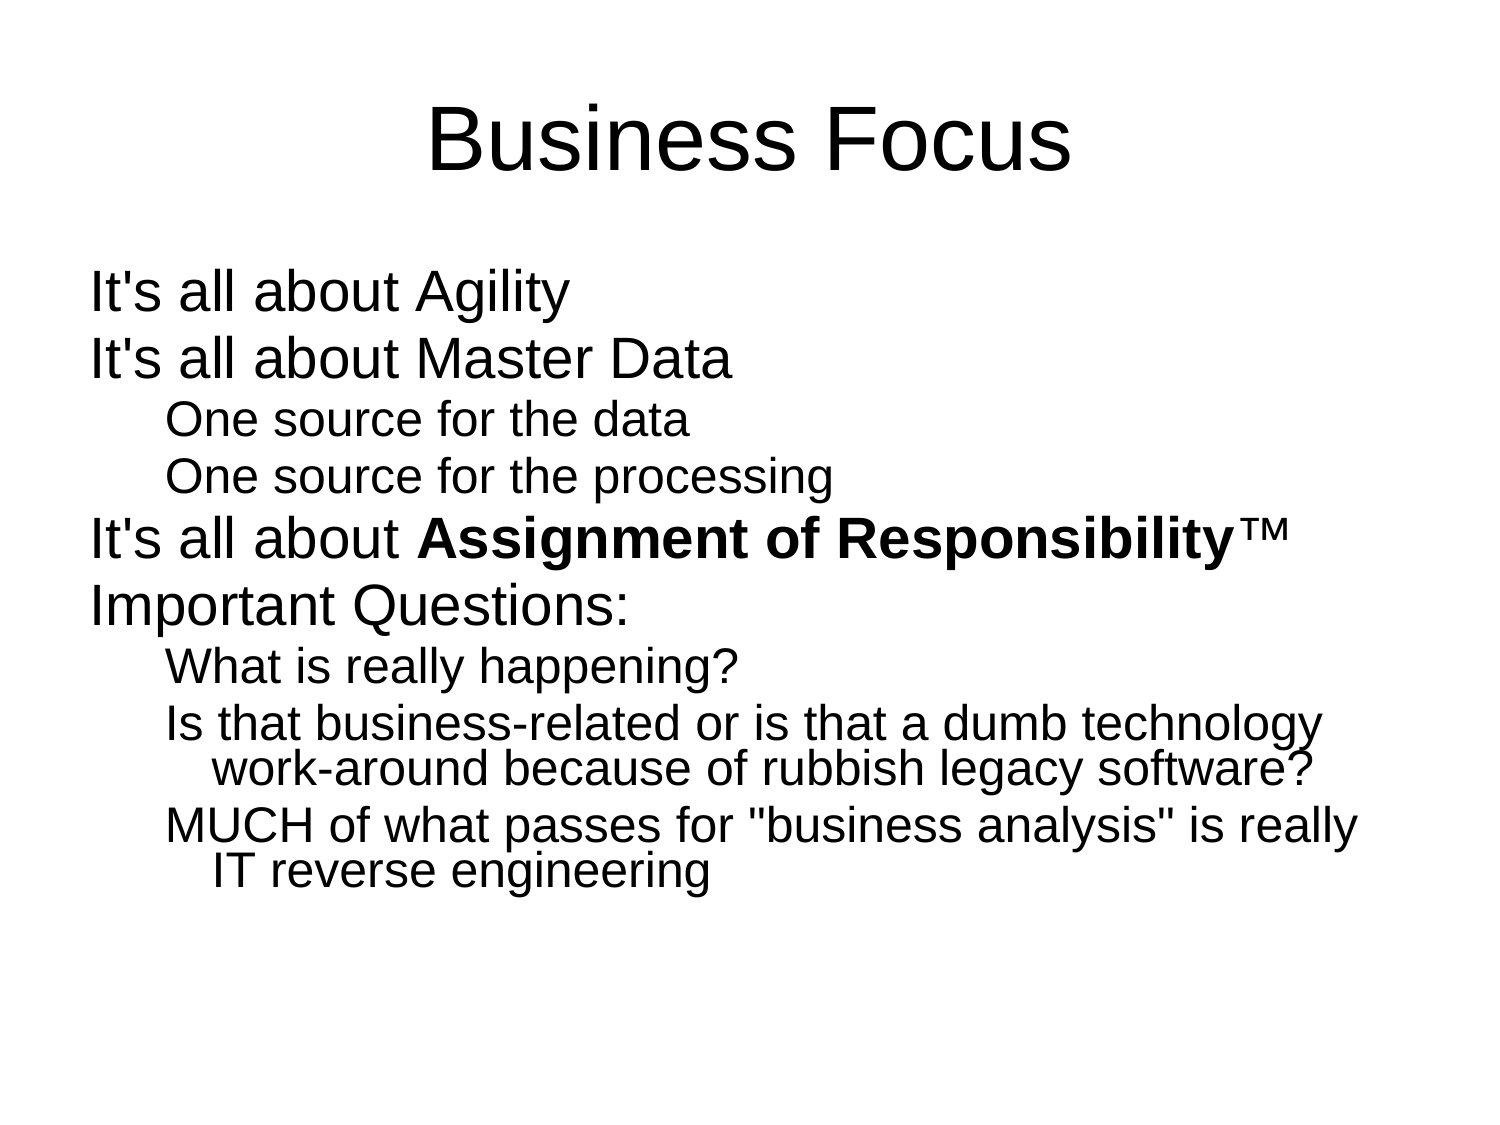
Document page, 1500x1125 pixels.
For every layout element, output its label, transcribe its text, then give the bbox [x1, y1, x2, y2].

title Business Focus [75, 45, 1426, 233]
list It's all about Agility It's all about Master Data One source for the data One source for the processing It's all about Assignment of Responsibility™ Important Questions: What is really happening? Is that business-related or is that a dumb technology work-around because of rubbish legacy software? MUCH of what passes for "business analysis" is really IT reverse engineering [75, 262, 1426, 1006]
